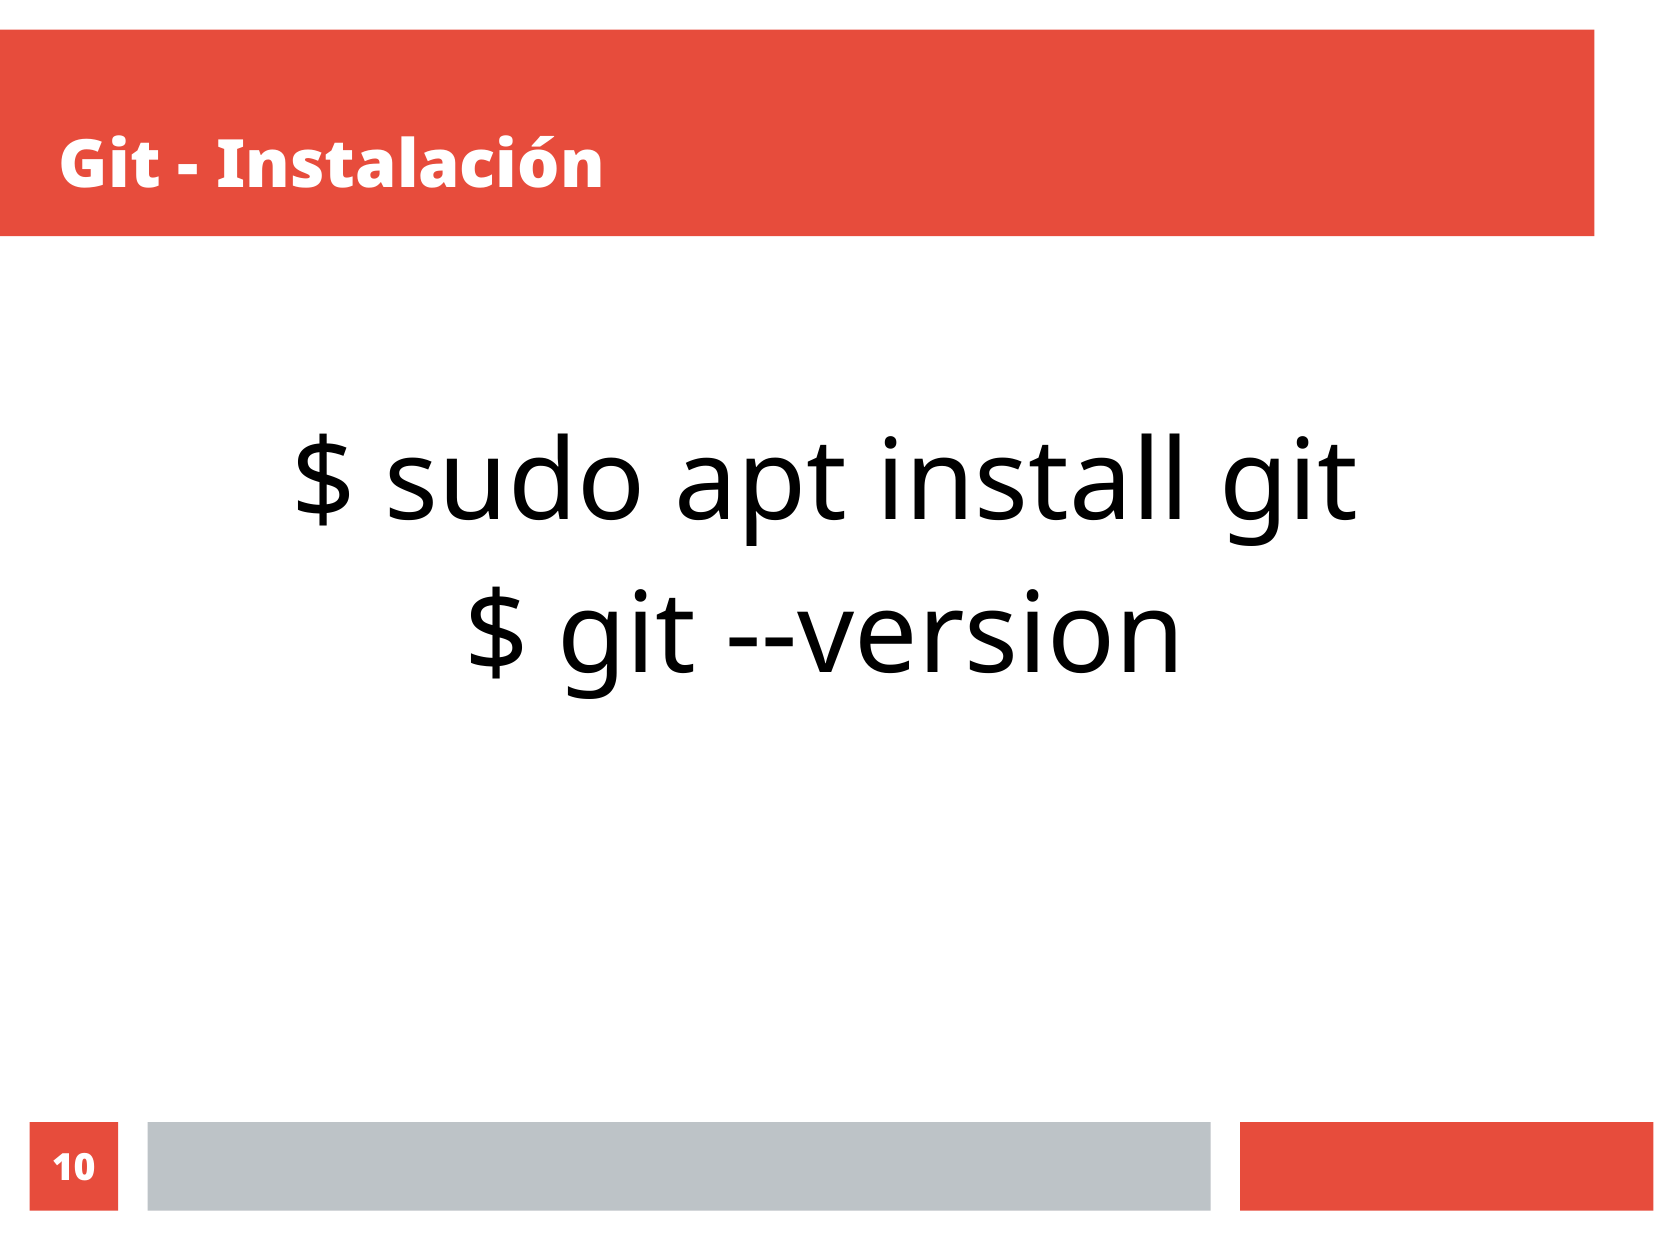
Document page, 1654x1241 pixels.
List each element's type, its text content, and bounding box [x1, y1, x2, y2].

text_box $ sudo apt install git $ git --version [45, 0, 1606, 1170]
